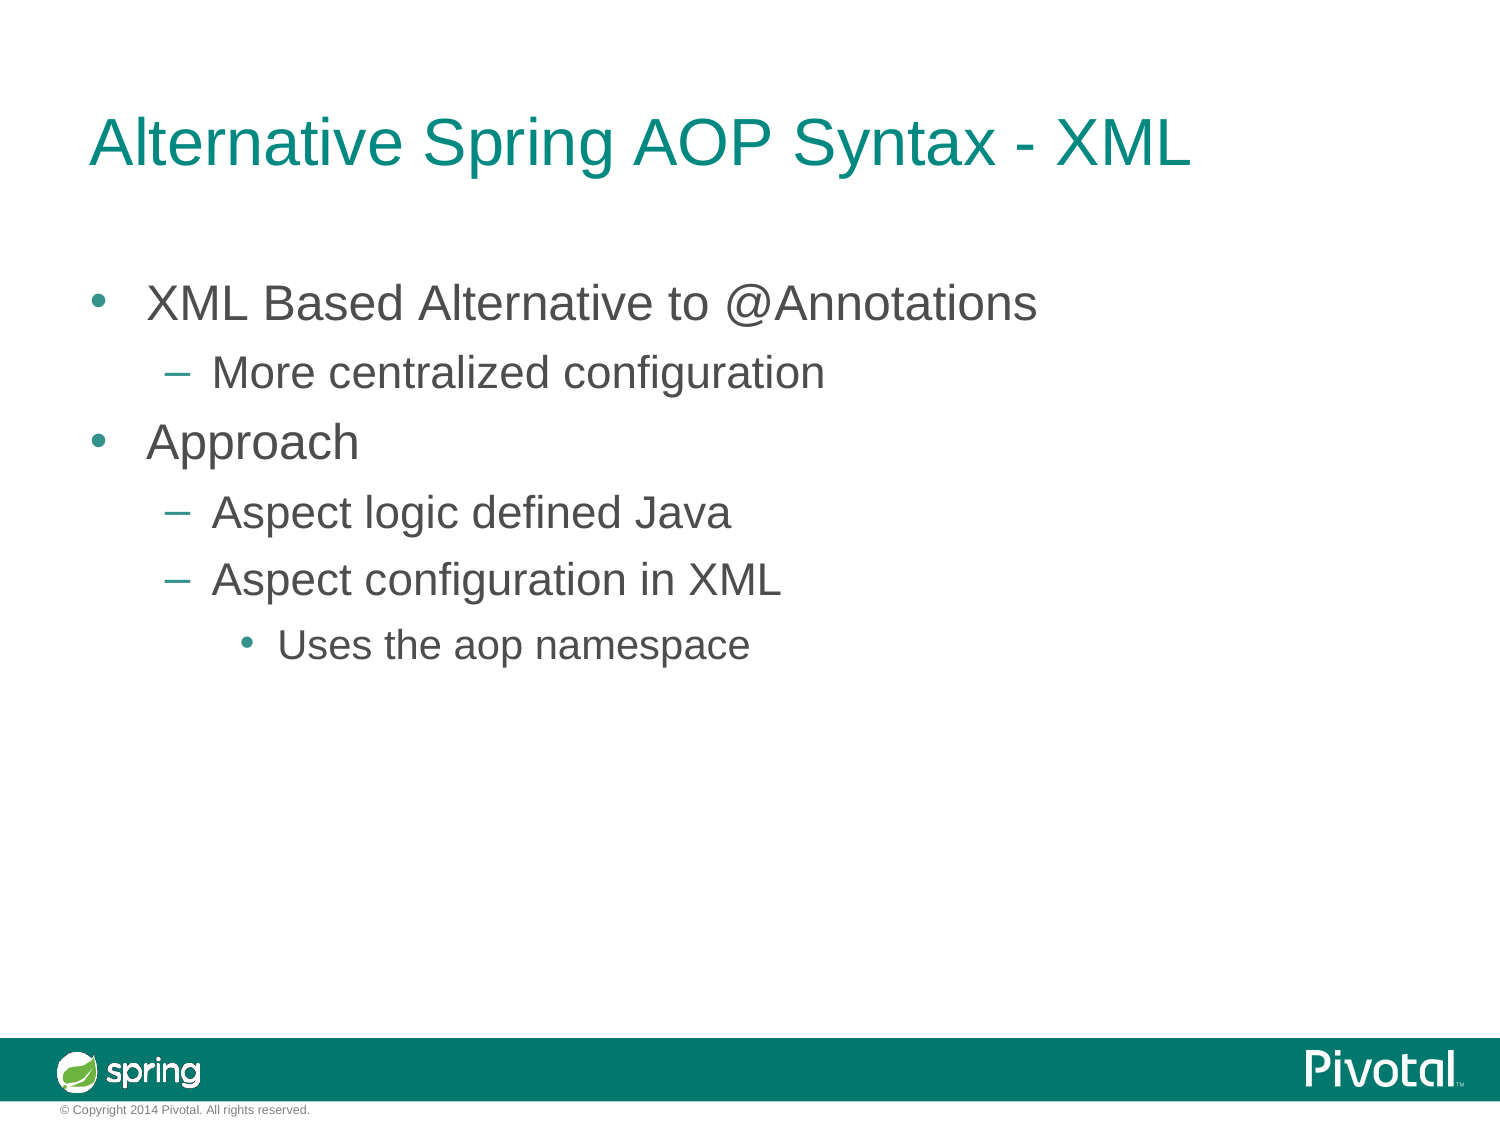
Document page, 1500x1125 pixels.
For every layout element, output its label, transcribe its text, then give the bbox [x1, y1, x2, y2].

title Alternative Spring AOP Syntax - XML [75, 45, 1426, 233]
picture [32, 1041, 210, 1103]
list XML Based Alternative to @Annotations More centralized configuration Approach Aspect logic defined Java Aspect configuration in XML Uses the aop namespace [75, 262, 1426, 676]
picture [1306, 1050, 1464, 1087]
